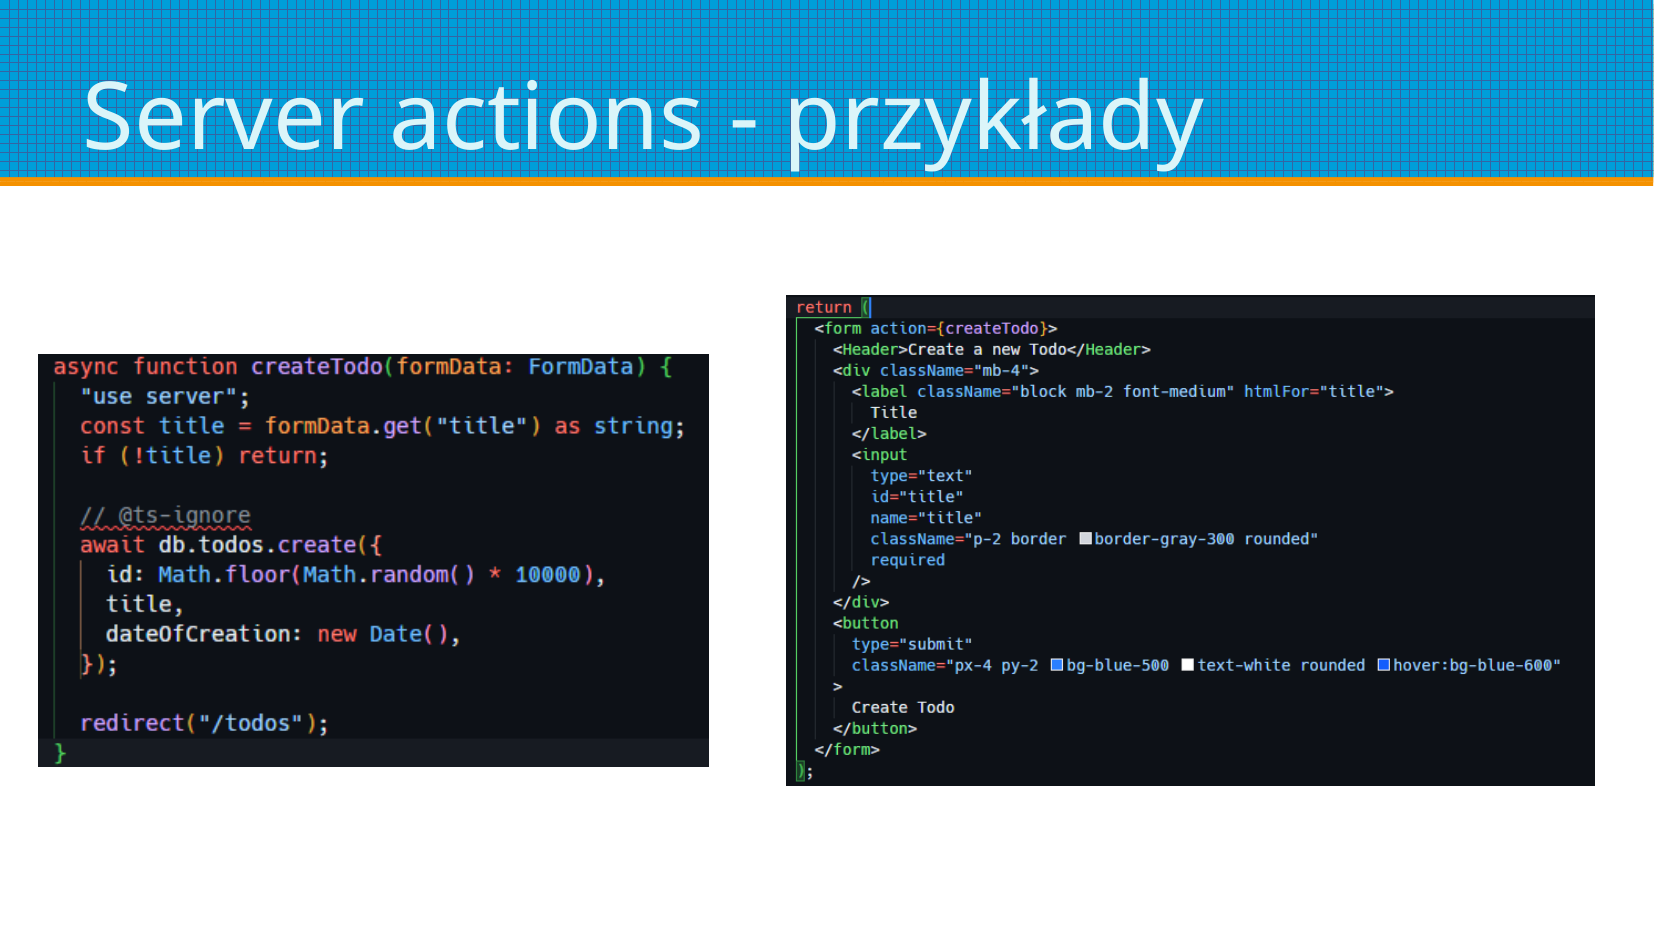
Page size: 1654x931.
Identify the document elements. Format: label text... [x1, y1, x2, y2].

picture [786, 295, 1595, 786]
title Server actions - przykłady [82, 14, 1571, 178]
picture [38, 354, 709, 767]
